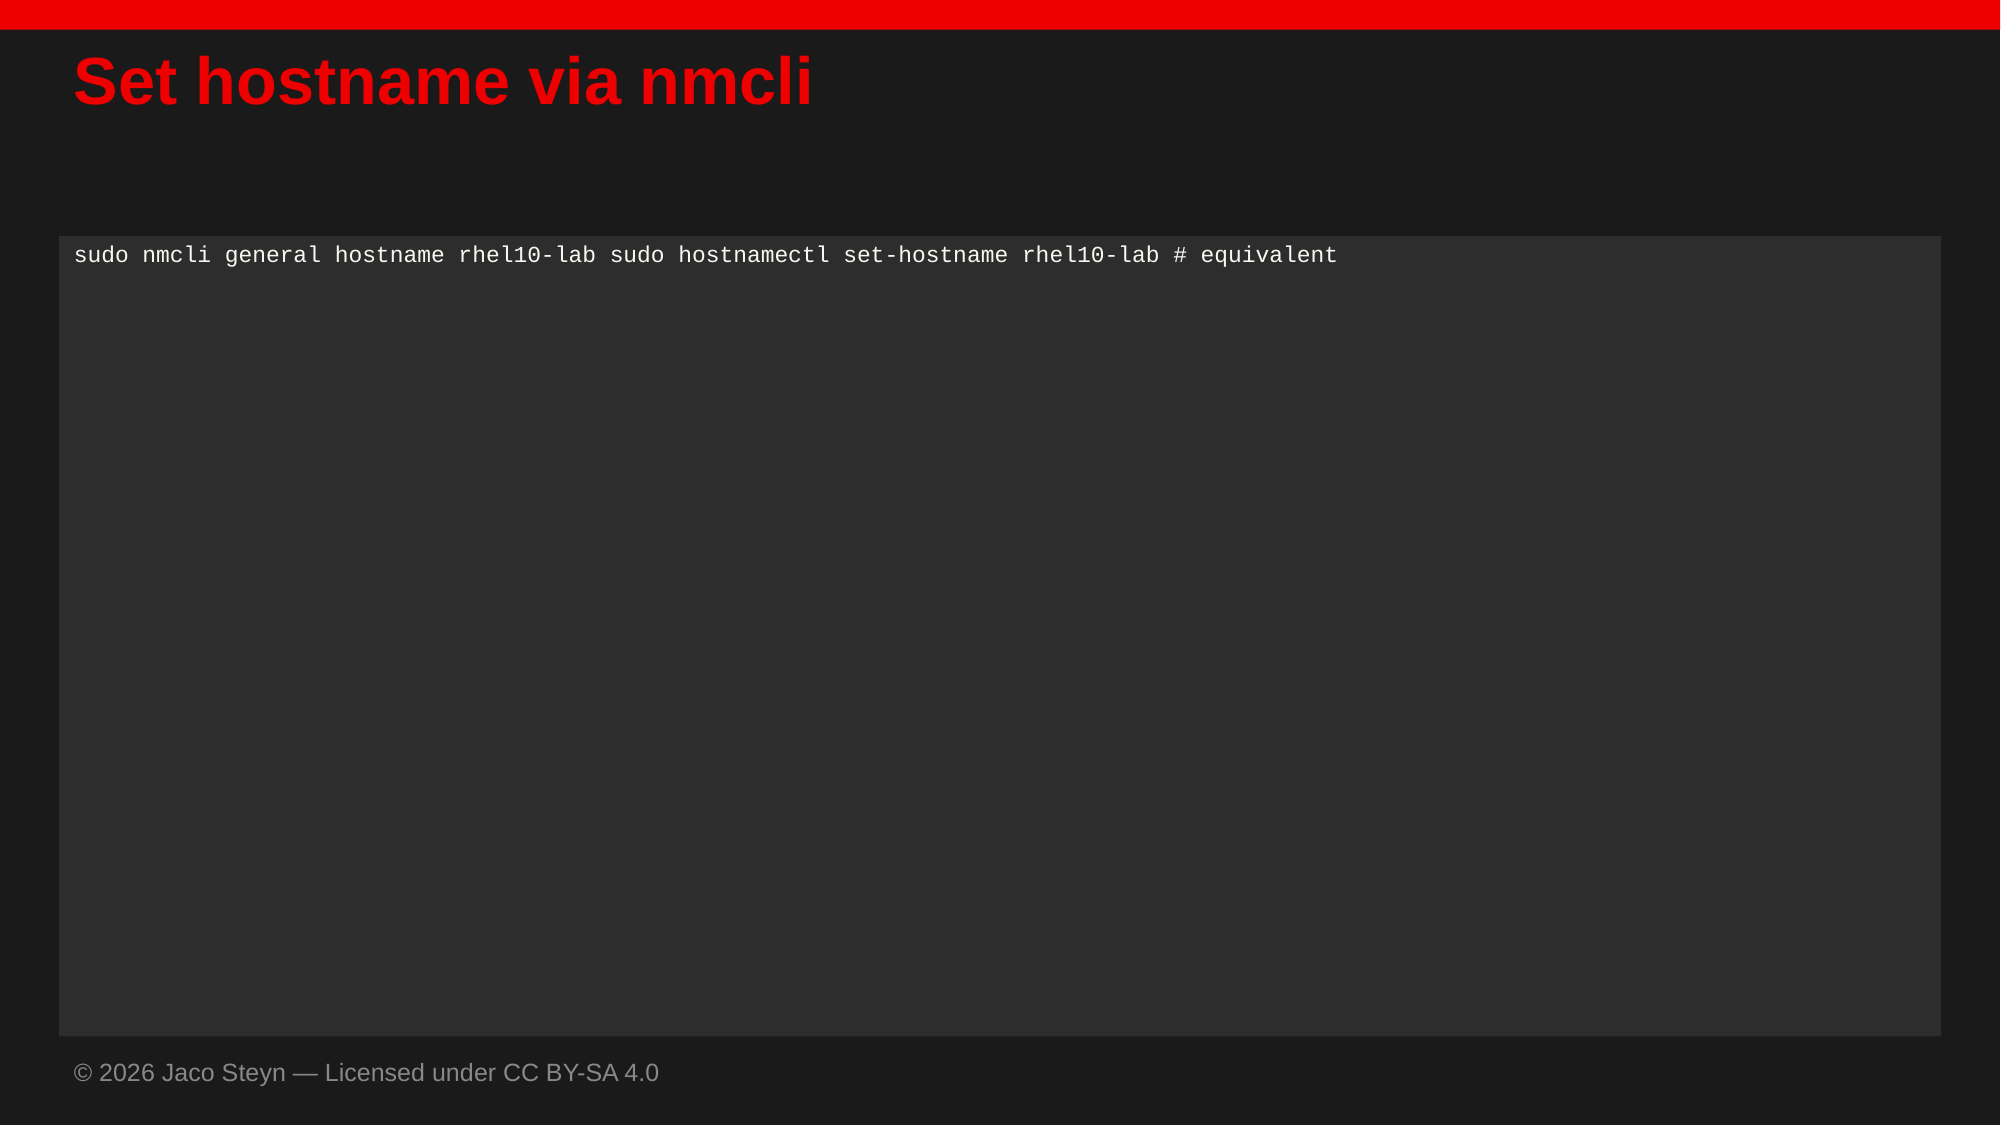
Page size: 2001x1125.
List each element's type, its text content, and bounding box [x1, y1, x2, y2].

text_box [0, 0, 2001, 30]
text_box sudo nmcli general hostname rhel10-lab sudo hostnamectl set-hostname rhel10-lab # equivalent [59, 236, 1942, 1037]
text_box © 2026 Jaco Steyn — Licensed under CC BY-SA 4.0 [59, 1051, 1942, 1093]
text_box Set hostname via nmcli [59, 36, 1942, 208]
